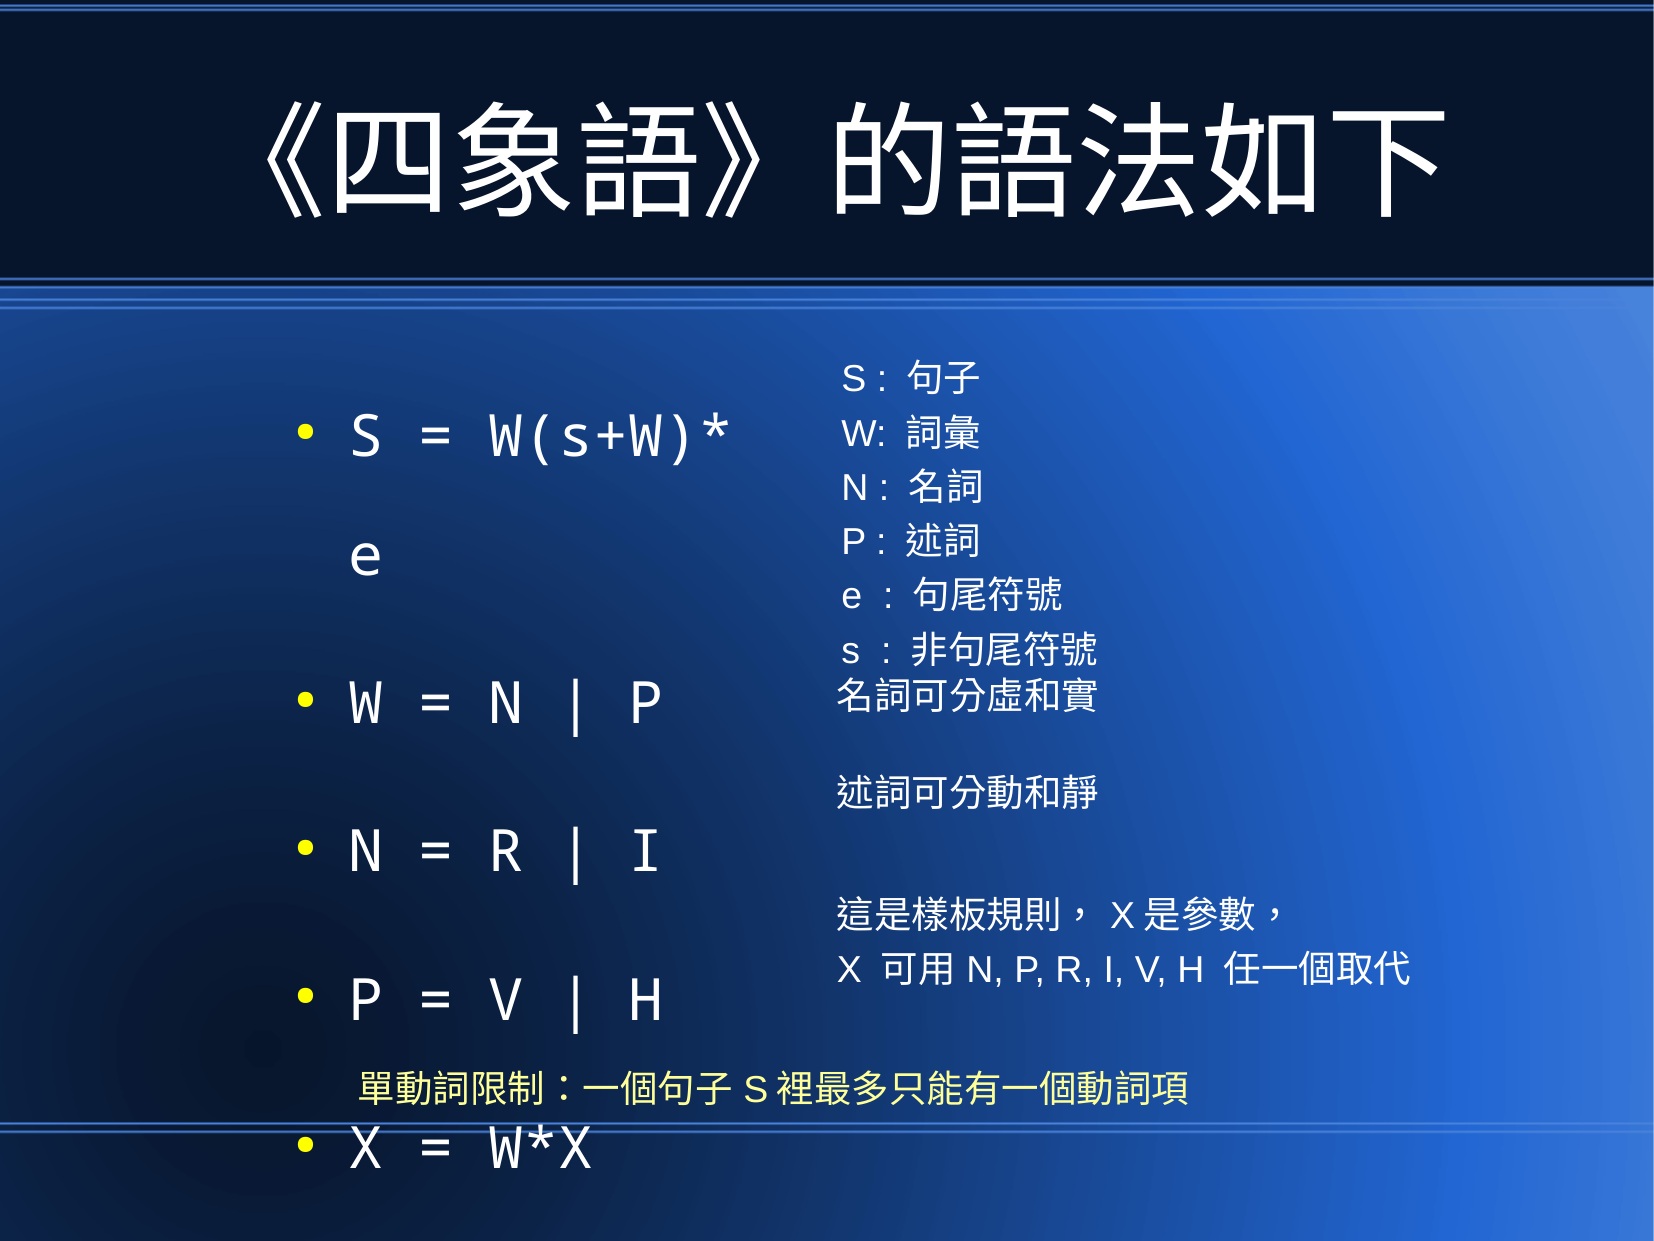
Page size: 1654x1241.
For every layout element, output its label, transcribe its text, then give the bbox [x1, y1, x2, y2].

text_box S : 句子 W: 詞彙 N : 名詞 P : 述詞 e : 句尾符號 s : 非句尾符號 [826, 340, 1114, 638]
text_box 單動詞限制：一個句子S裡最多只能有一個動詞項 [342, 1051, 1203, 1146]
text_box 名詞可分虛和實 述詞可分動和靜 [822, 658, 1441, 815]
title 《四象語》的語法如下 [82, 49, 1571, 257]
list S = W(s+W)* e W = N | P N = R | I P = V | H X = W*X [277, 354, 768, 1130]
picture [0, 0, 1654, 1241]
text_box 這是樣板規則，X是參數， X 可用N, P, R, I, V, H 任一個取代 [822, 877, 1441, 987]
